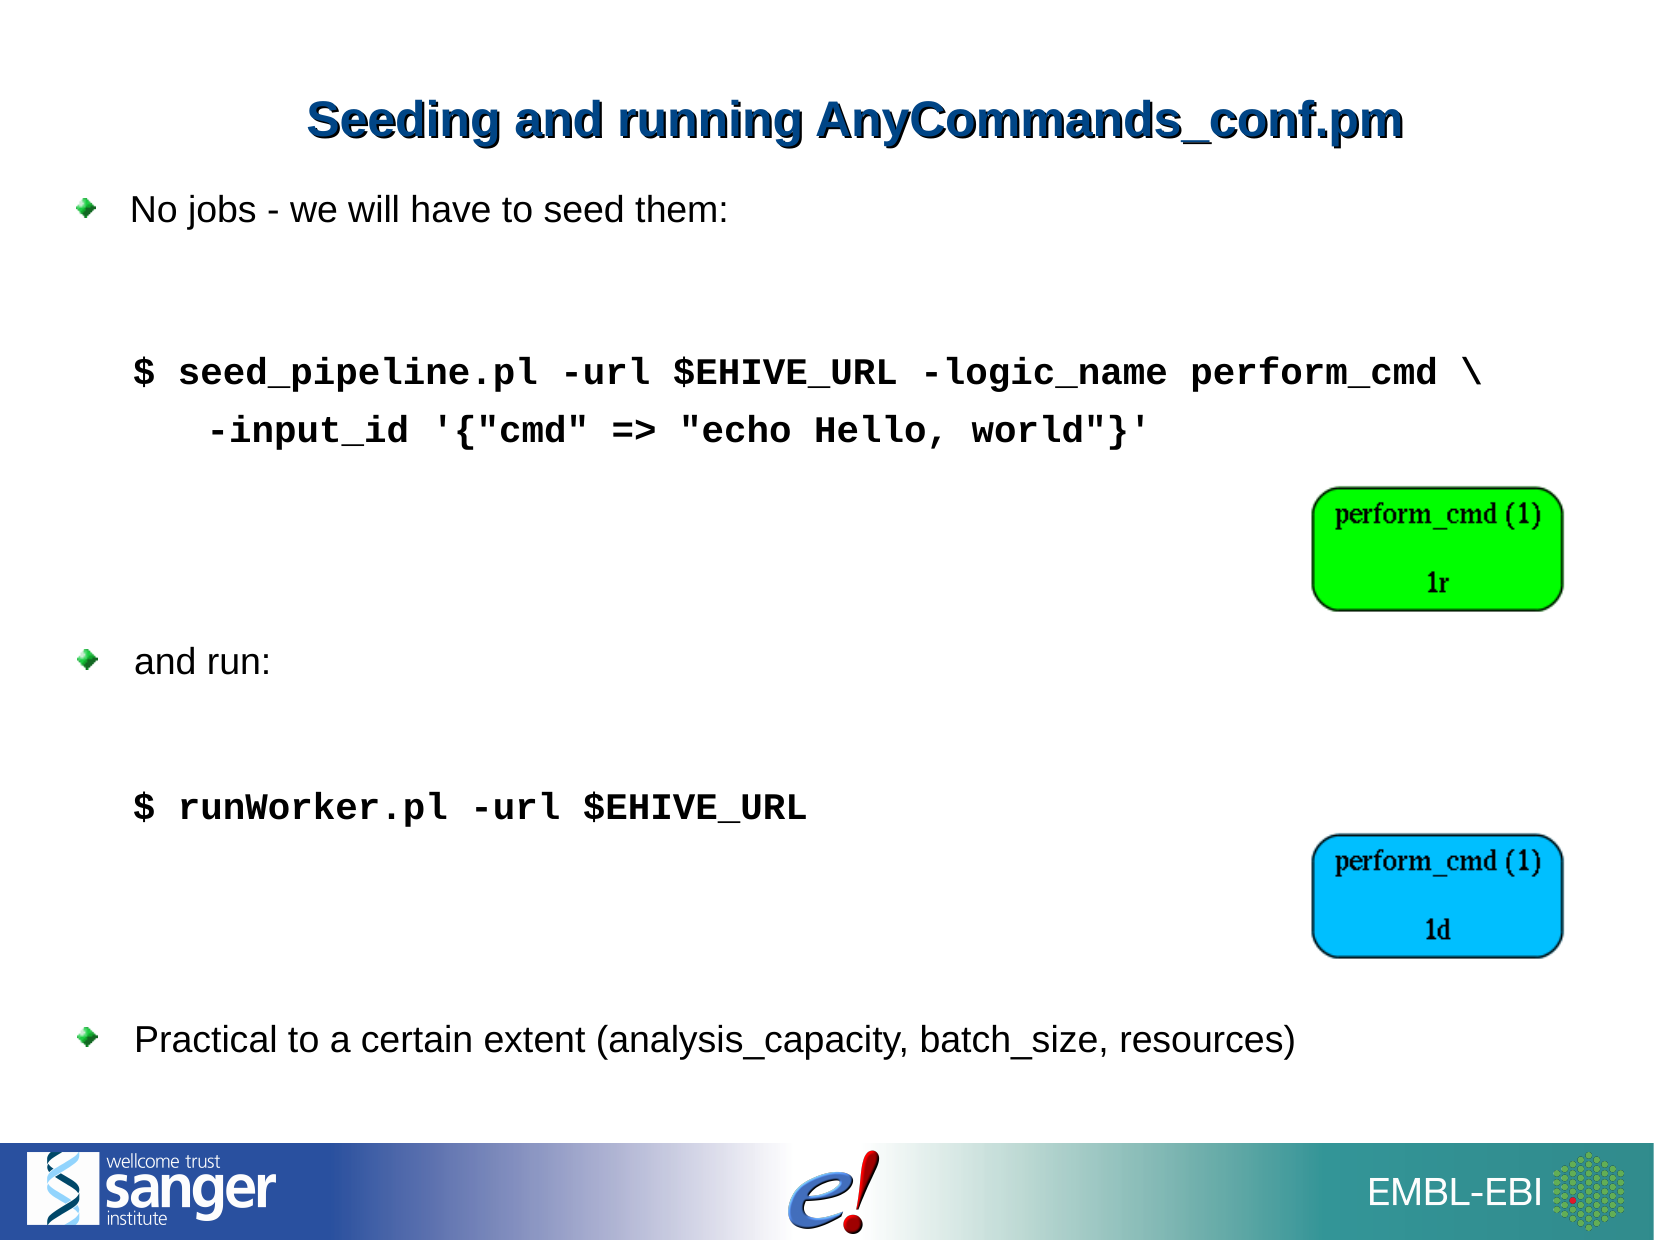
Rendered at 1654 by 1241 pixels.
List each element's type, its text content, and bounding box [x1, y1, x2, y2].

picture [0, 1143, 1654, 1240]
title Seeding and running AnyCommands_conf.pm [92, 36, 1581, 162]
picture [1299, 472, 1577, 628]
list No jobs - we will have to seed them: $ seed_pipeline.pl -url $EHIVE_URL -logic_name perform_cmd \ -input_id '{"cmd" => "echo Hello, world"}' and run: $ runWorker.pl -url $EHIVE_URL Practical to a certain extent (analysis_capacity, batch_size, resources) [44, 170, 1565, 1123]
picture [1299, 819, 1577, 975]
